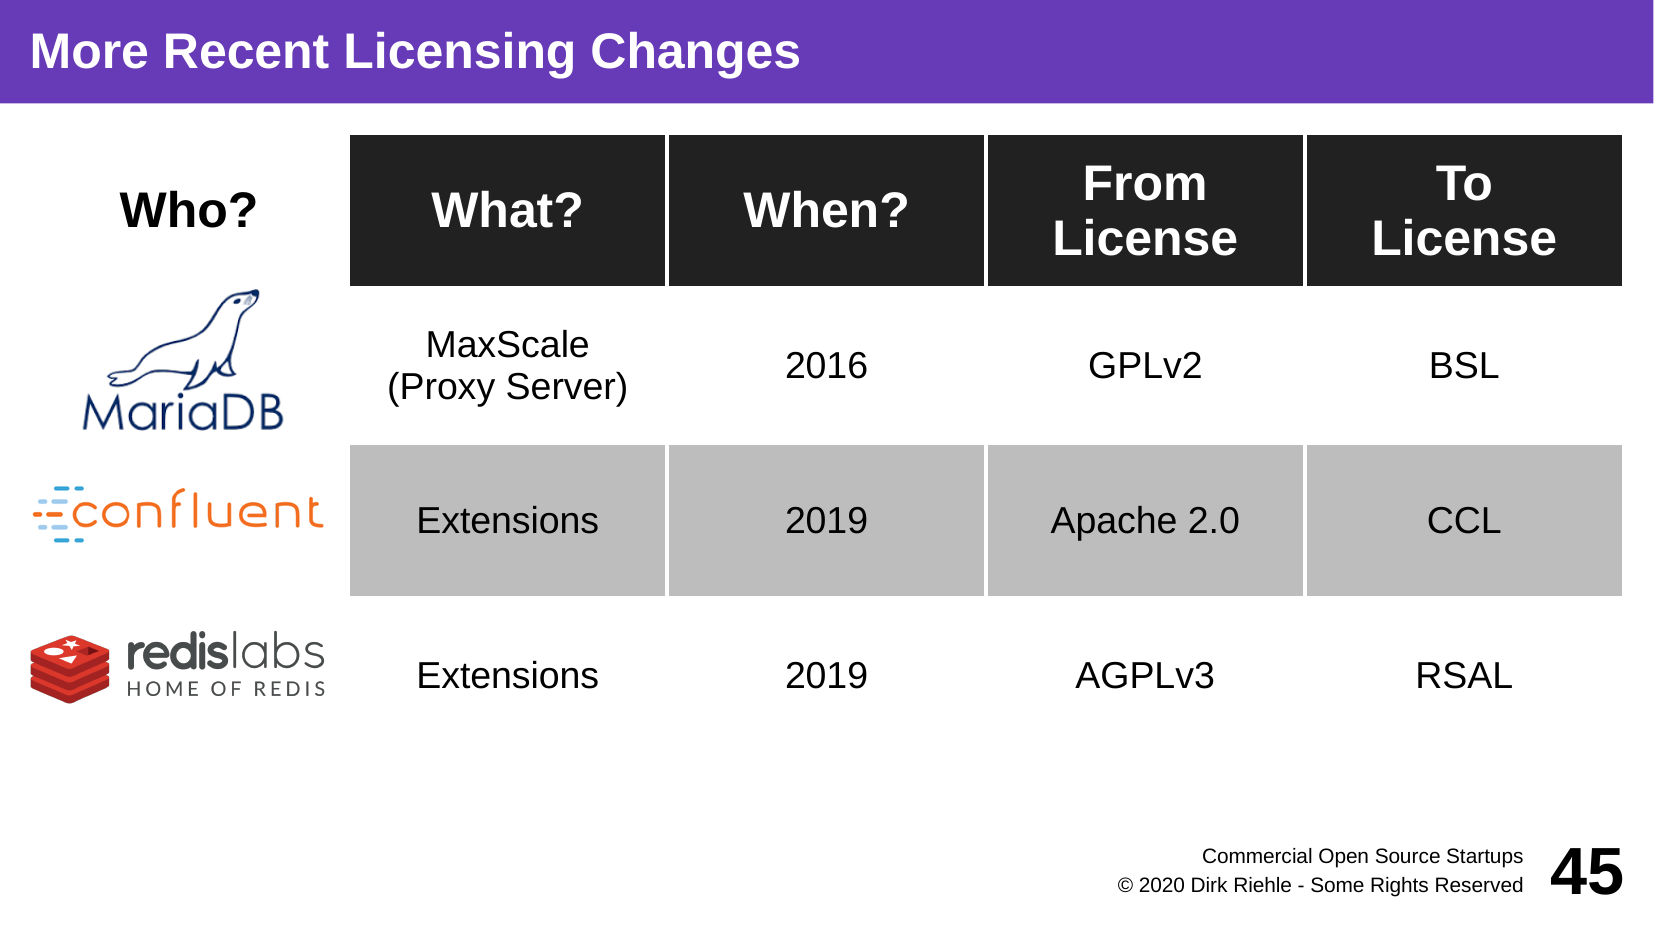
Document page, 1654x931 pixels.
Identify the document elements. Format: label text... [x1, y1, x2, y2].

table_header What? [350, 135, 665, 286]
table_cell 2016 [669, 290, 984, 441]
table_cell MaxScale (Proxy Server) [350, 290, 665, 441]
table_header From License [988, 135, 1303, 286]
title More Recent Licensing Changes [0, 0, 1654, 104]
table_cell GPLv2 [988, 290, 1303, 441]
table_cell RSAL [1307, 600, 1622, 753]
table_cell Extensions [350, 600, 665, 753]
table_header To License [1307, 135, 1622, 286]
picture [39, 286, 327, 435]
table_cell [32, 290, 346, 441]
table_header Who? [32, 135, 346, 286]
table_cell Apache 2.0 [988, 445, 1303, 596]
table_cell BSL [1307, 290, 1622, 441]
table_cell AGPLv3 [988, 600, 1303, 753]
table_cell CCL [1307, 445, 1622, 596]
table_cell 2019 [669, 445, 984, 596]
picture [29, 630, 325, 705]
table_cell 2019 [669, 600, 984, 753]
table_cell Extensions [350, 445, 665, 596]
table_header When? [669, 135, 984, 286]
picture [29, 483, 325, 545]
table_cell [32, 445, 346, 596]
table_cell [32, 600, 346, 751]
